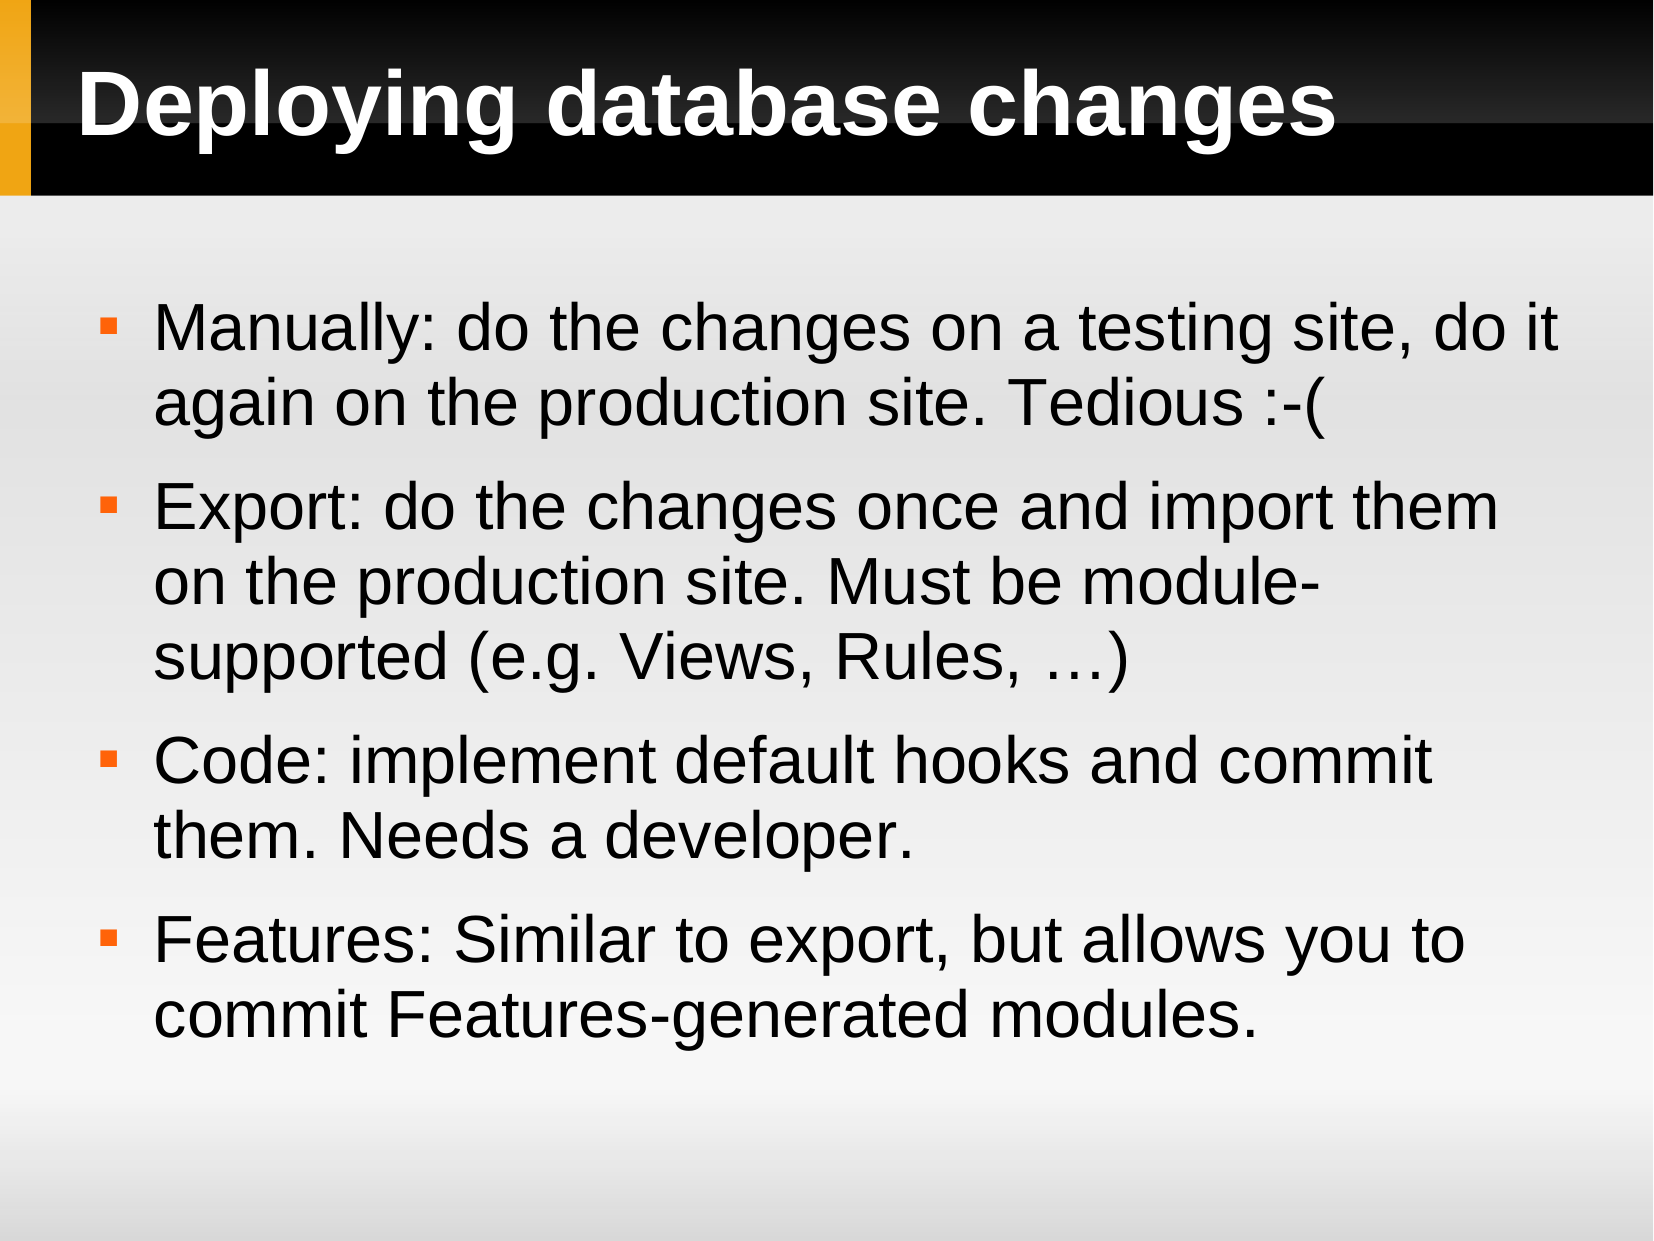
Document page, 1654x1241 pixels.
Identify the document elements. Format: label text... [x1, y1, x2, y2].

list Manually: do the changes on a testing site, do it again on the production site. Tedious :-( Export: do the changes once and import them on the production site. Must be module-supported (e.g. Views, Rules, …) Code: implement default hooks and commit them. Needs a developer. Features: Similar to export, but allows you to commit Features-generated modules. [82, 290, 1571, 1095]
title Deploying database changes [76, 7, 1565, 200]
picture [0, 0, 1654, 1241]
